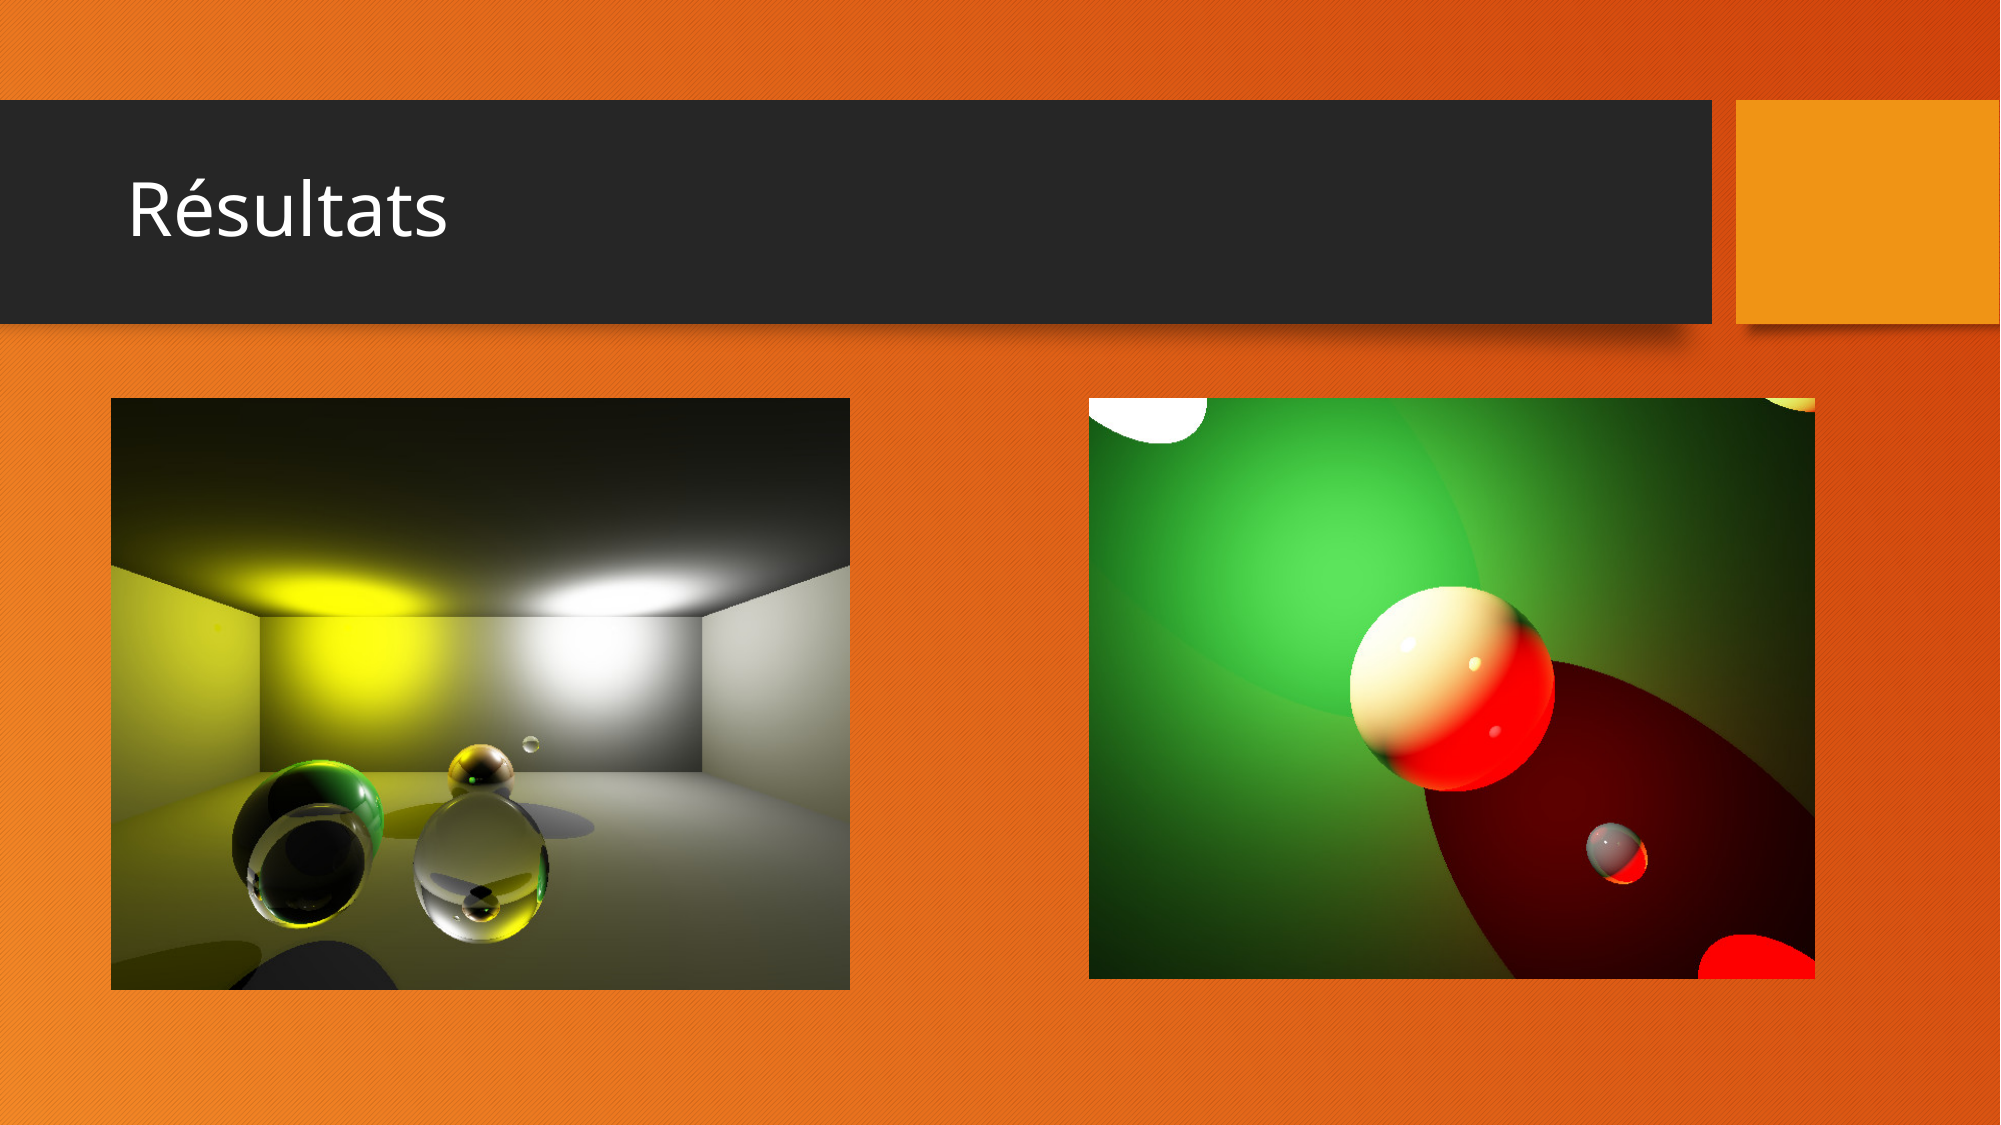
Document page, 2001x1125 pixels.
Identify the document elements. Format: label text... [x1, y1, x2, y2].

title Résultats [111, 123, 1689, 301]
picture [111, 398, 850, 990]
picture [1089, 398, 1815, 979]
